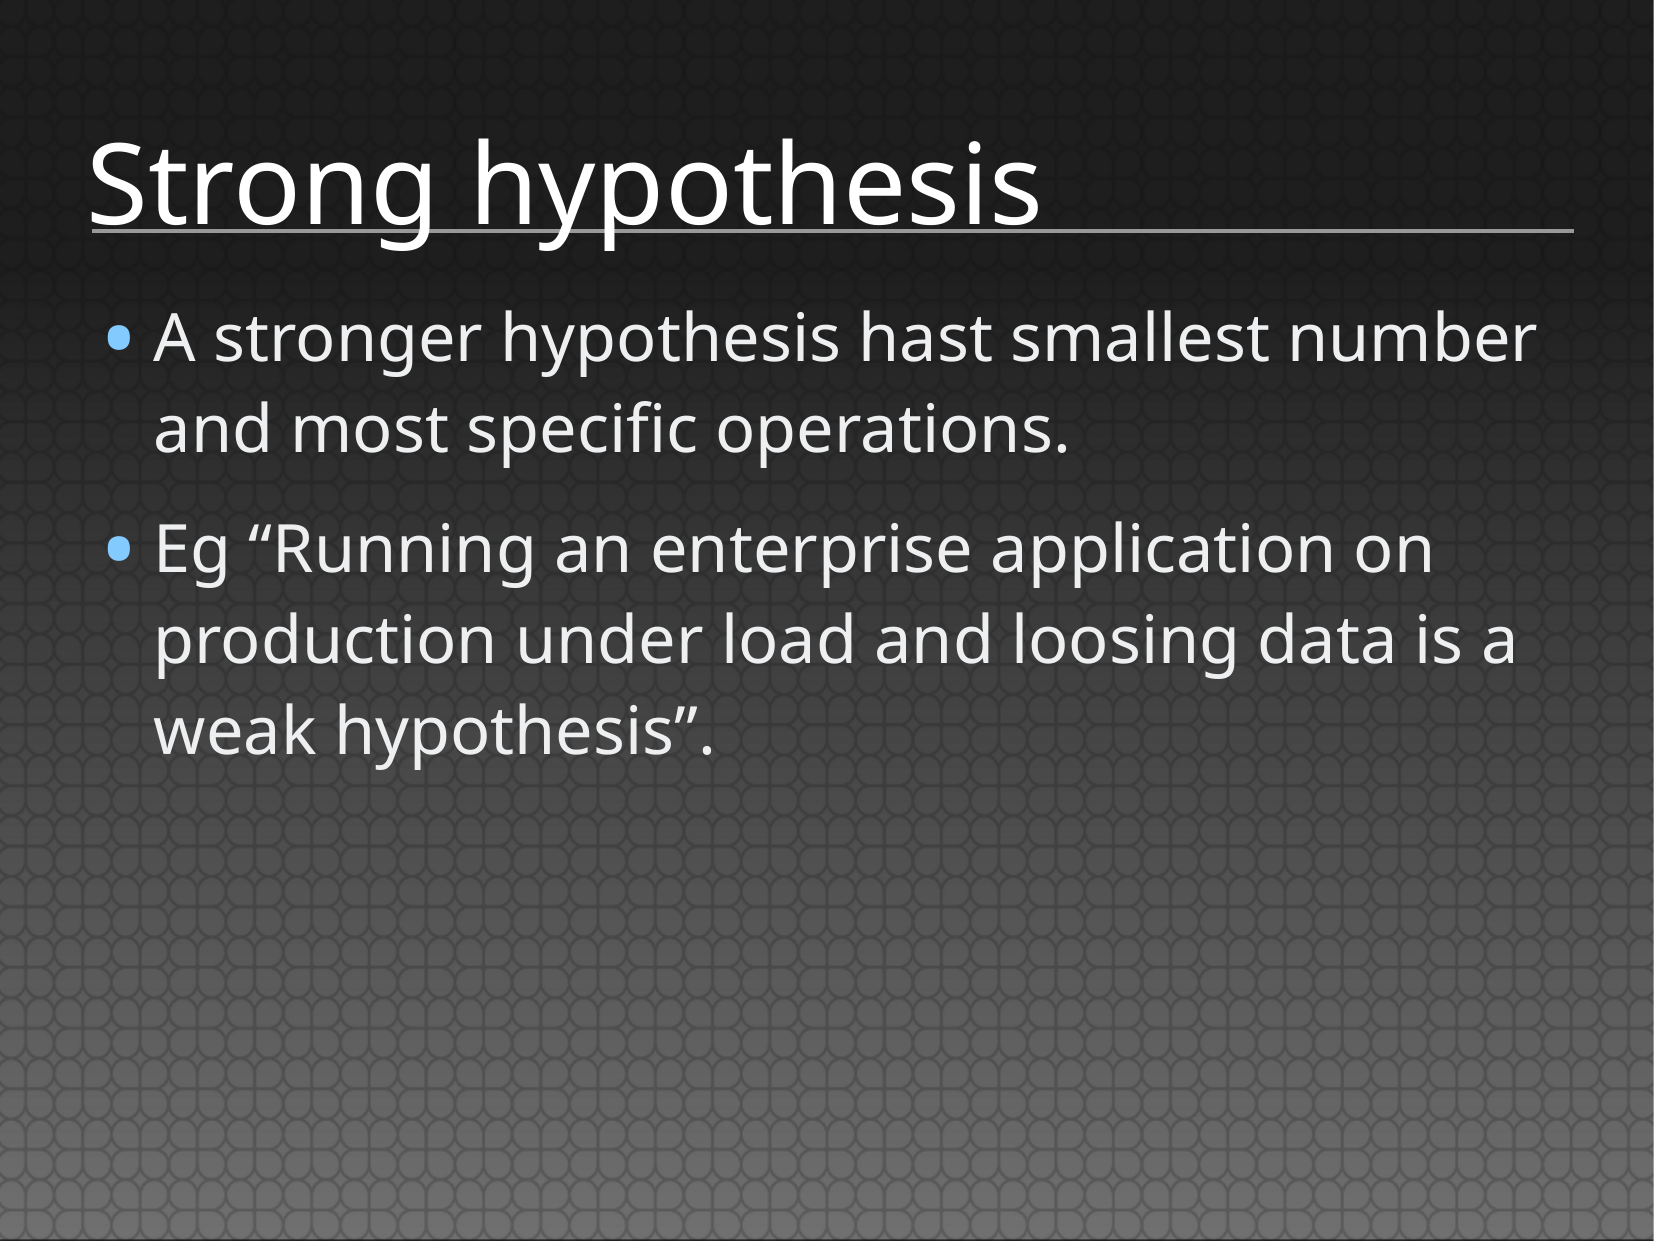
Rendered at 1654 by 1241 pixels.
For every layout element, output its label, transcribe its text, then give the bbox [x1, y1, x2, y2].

picture [0, 0, 1654, 1241]
list A stronger hypothesis hast smallest number and most specific operations. Eg “Running an enterprise application on production under load and loosing data is a weak hypothesis”. [82, 290, 1571, 1109]
title Strong hypothesis [86, 112, 1576, 249]
